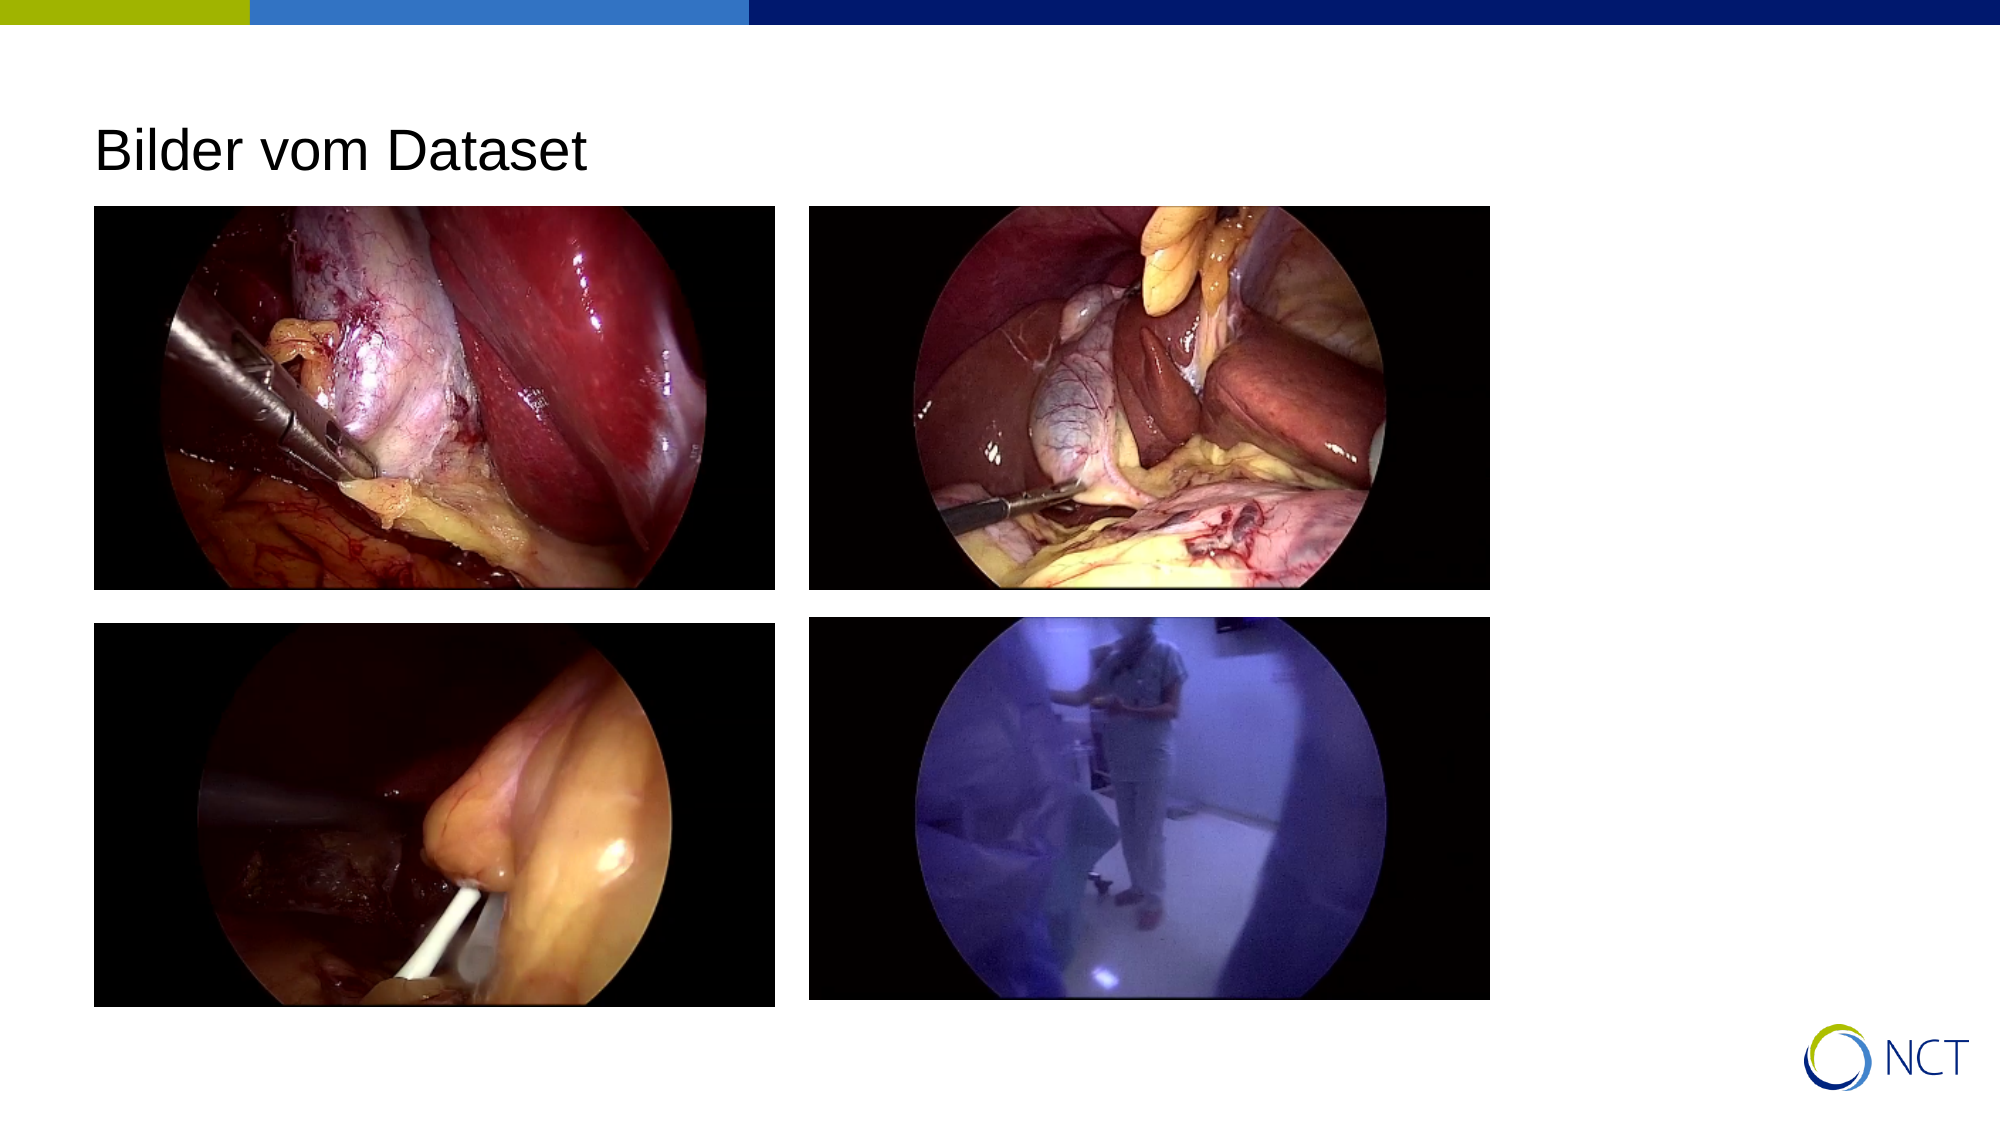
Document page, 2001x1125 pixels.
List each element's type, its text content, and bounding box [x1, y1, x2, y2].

picture [1804, 1024, 1969, 1091]
title Bilder vom Dataset [94, 112, 1886, 300]
picture [809, 617, 1490, 1000]
picture [94, 206, 775, 590]
picture [94, 623, 775, 1007]
picture [809, 206, 1490, 590]
